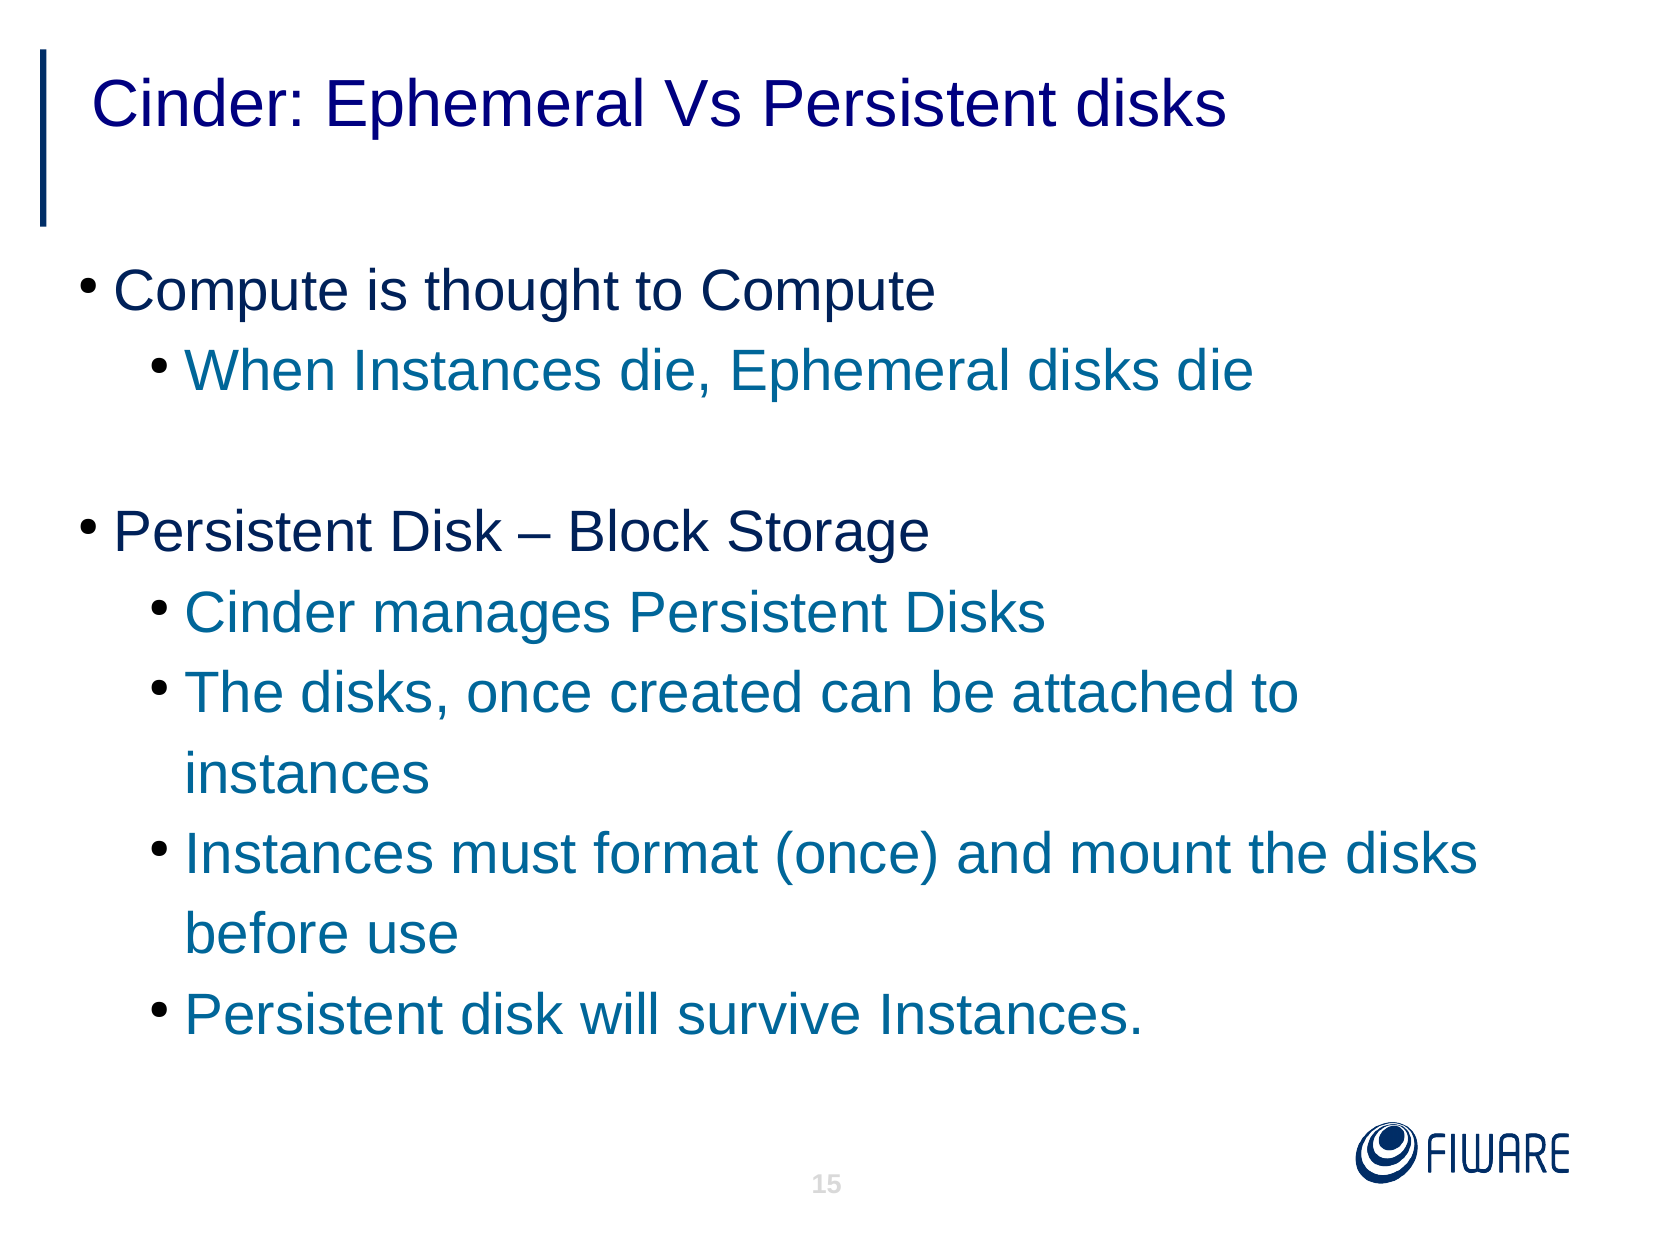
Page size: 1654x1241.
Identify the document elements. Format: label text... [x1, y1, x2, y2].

slide_number <number> [733, 1149, 921, 1216]
picture [1351, 1116, 1575, 1188]
title Cinder: Ephemeral Vs Persistent disks [76, 51, 1408, 196]
text_box Compute is thought to Compute When Instances die, Ephemeral disks die Persistent Disk – Block Storage Cinder manages Persistent Disks The disks, once created can be attached to instances Instances must format (once) and mount the disks before use Persistent disk will survive Instances. [63, 234, 1573, 1054]
